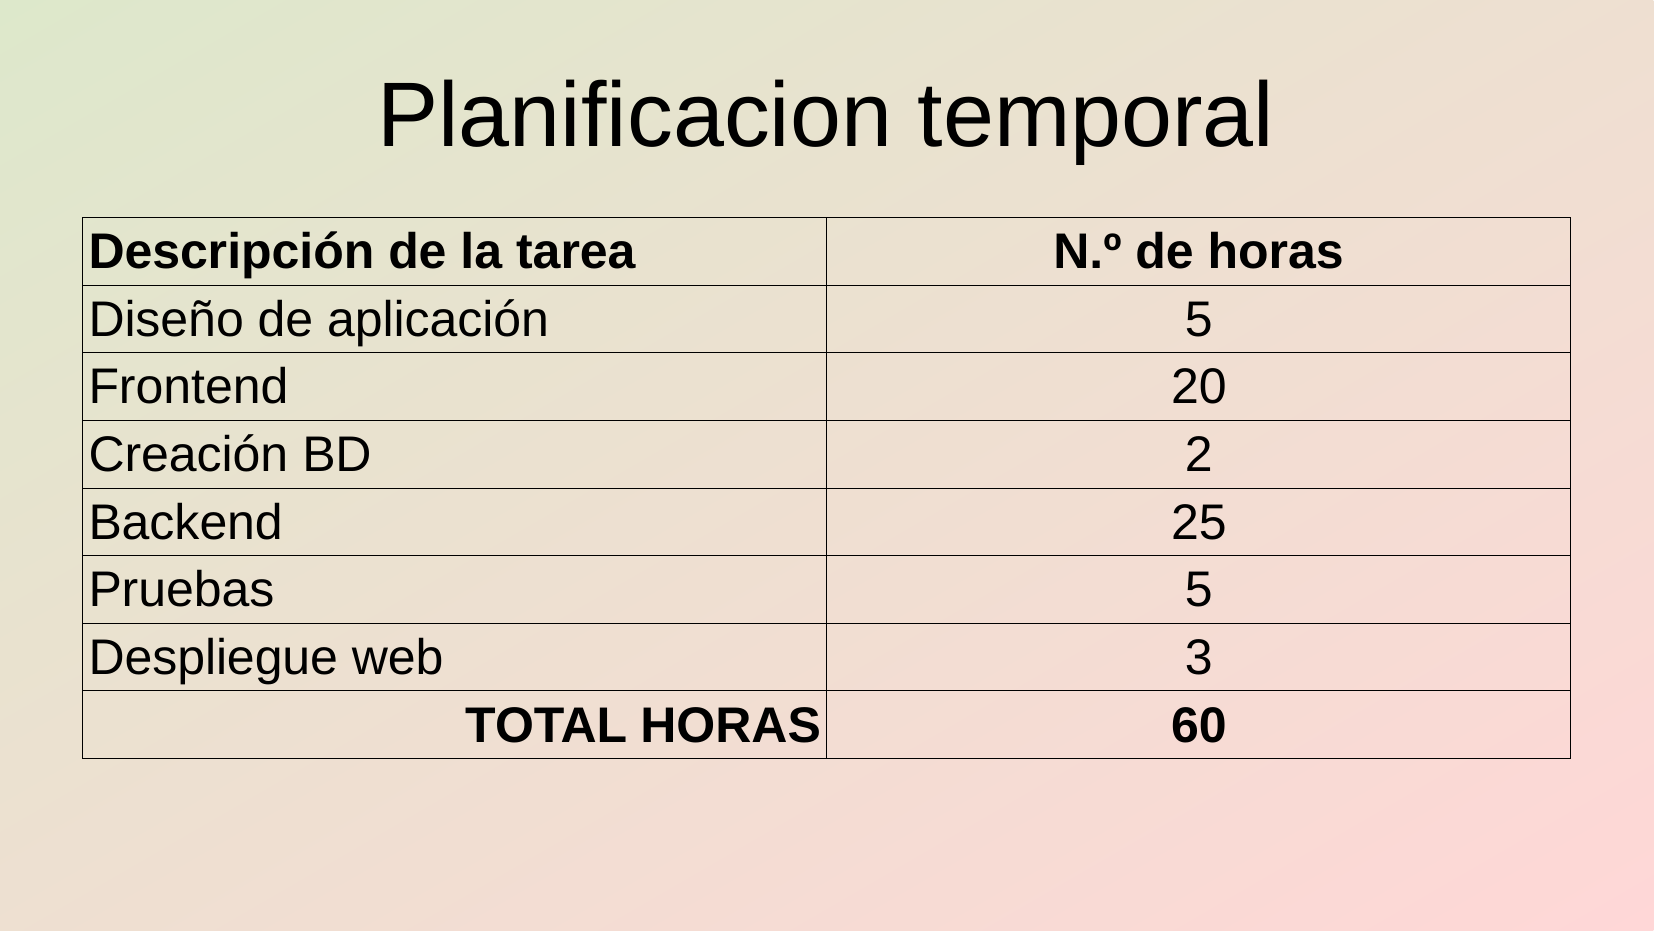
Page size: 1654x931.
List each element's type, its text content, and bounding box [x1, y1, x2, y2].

table_header N.º de horas [827, 218, 1570, 285]
table_cell 2 [827, 421, 1570, 488]
table_cell Diseño de aplicación [83, 286, 826, 352]
table_cell Backend [83, 489, 826, 555]
table_cell Despliegue web [83, 624, 826, 690]
table_cell Pruebas [83, 556, 826, 623]
table_cell 5 [827, 556, 1570, 623]
table_header Descripción de la tarea [83, 218, 826, 285]
table_cell 60 [827, 691, 1570, 758]
table_cell 5 [827, 286, 1570, 352]
table_cell TOTAL HORAS [83, 691, 826, 758]
table_cell Creación BD [83, 421, 826, 488]
table_cell 25 [827, 489, 1570, 555]
table_cell Frontend [83, 353, 826, 420]
table_cell 20 [827, 353, 1570, 420]
title Planificacion temporal [82, 37, 1571, 193]
table_cell 3 [827, 624, 1570, 690]
